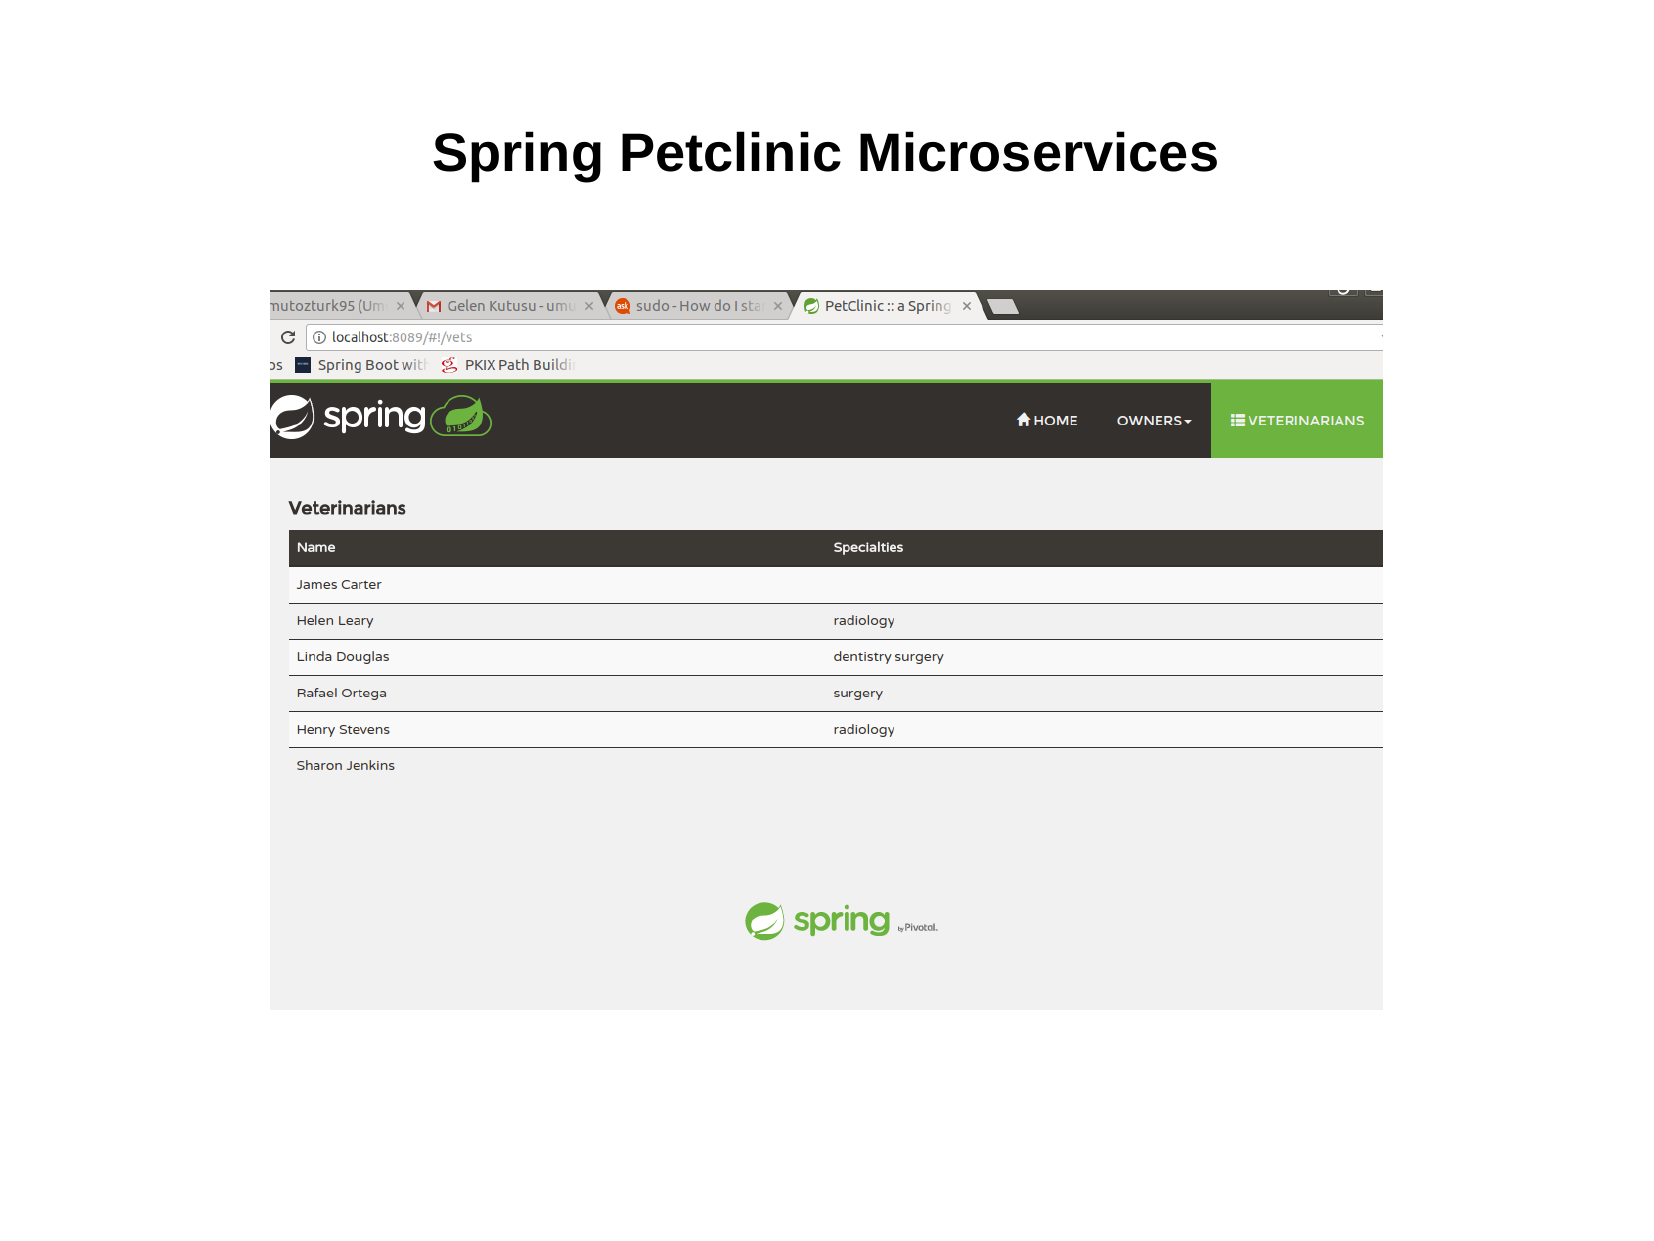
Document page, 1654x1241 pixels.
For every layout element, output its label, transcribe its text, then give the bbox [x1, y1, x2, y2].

title Spring Petclinic Microservices [82, 49, 1571, 257]
picture [270, 290, 1383, 1010]
